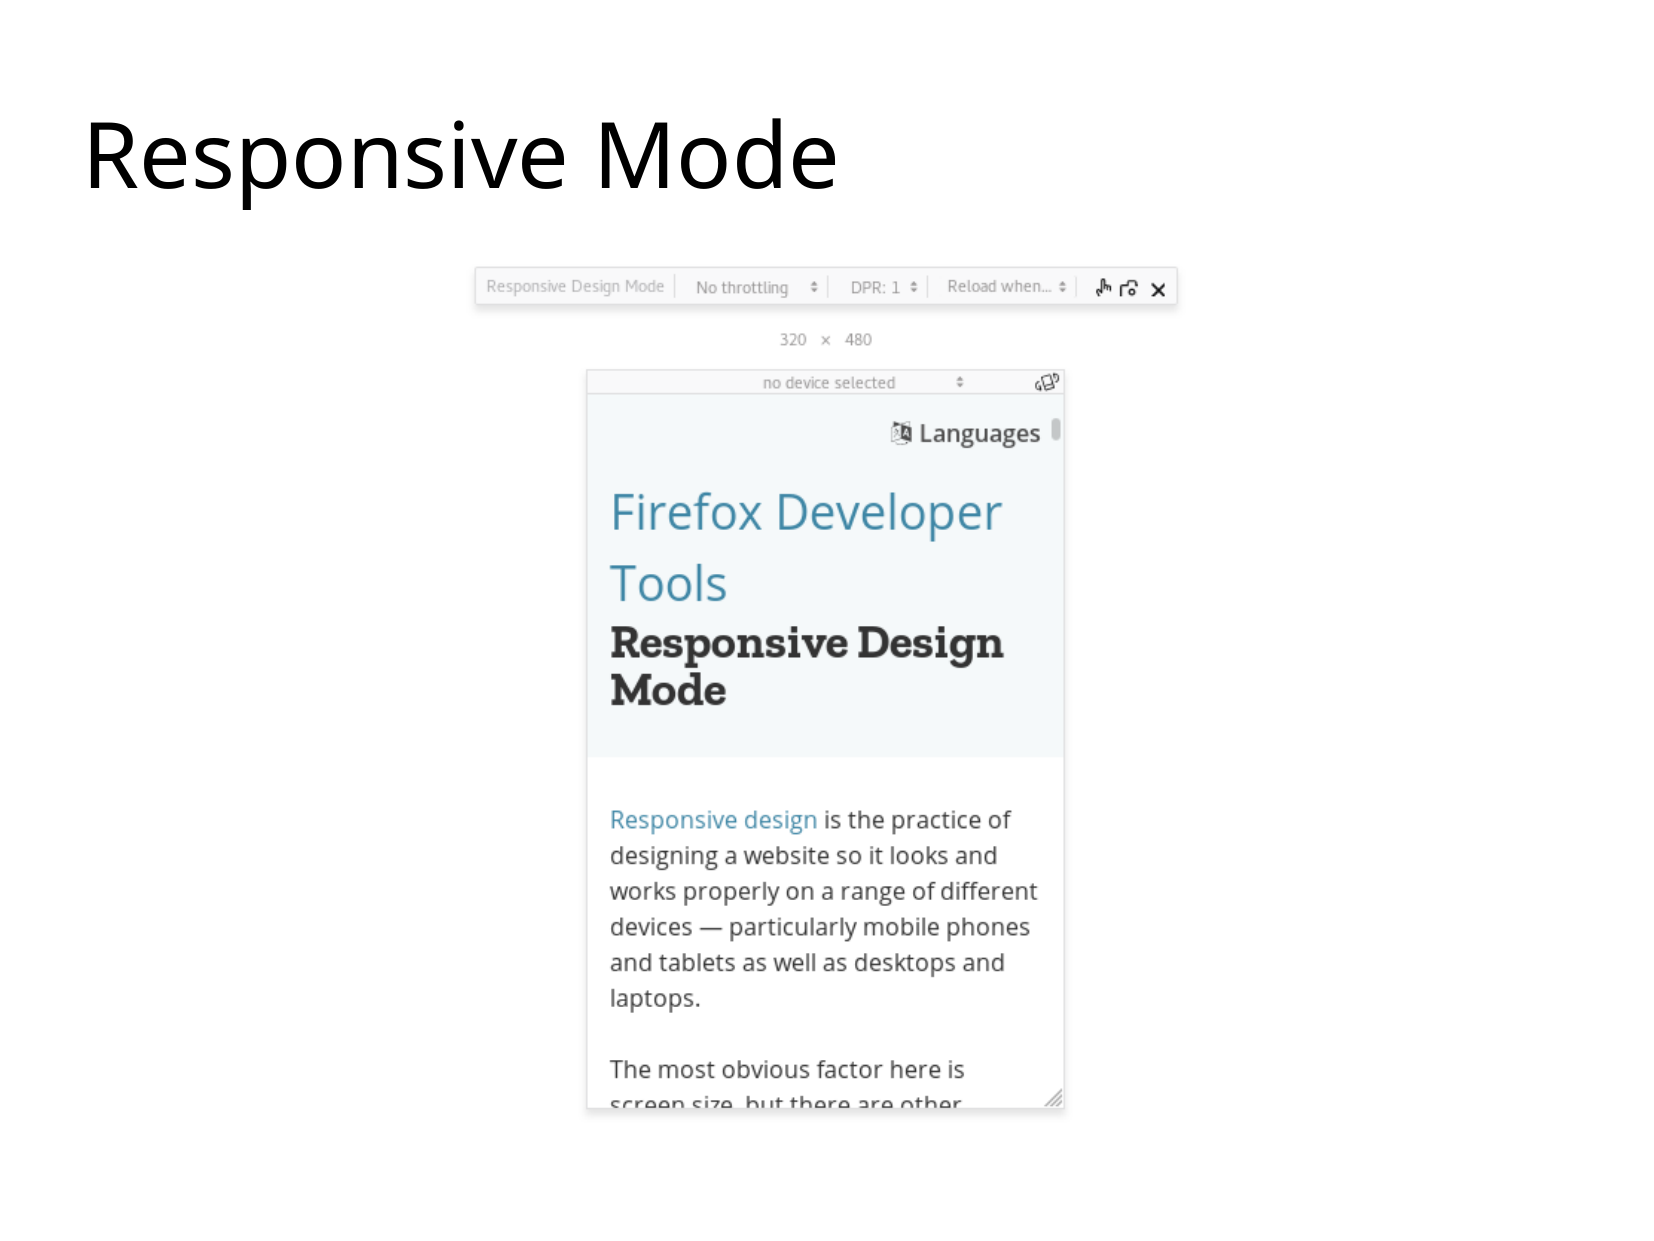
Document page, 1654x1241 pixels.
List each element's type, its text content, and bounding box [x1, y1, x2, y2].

title Responsive Mode [82, 49, 1571, 257]
picture [445, 249, 1208, 1169]
